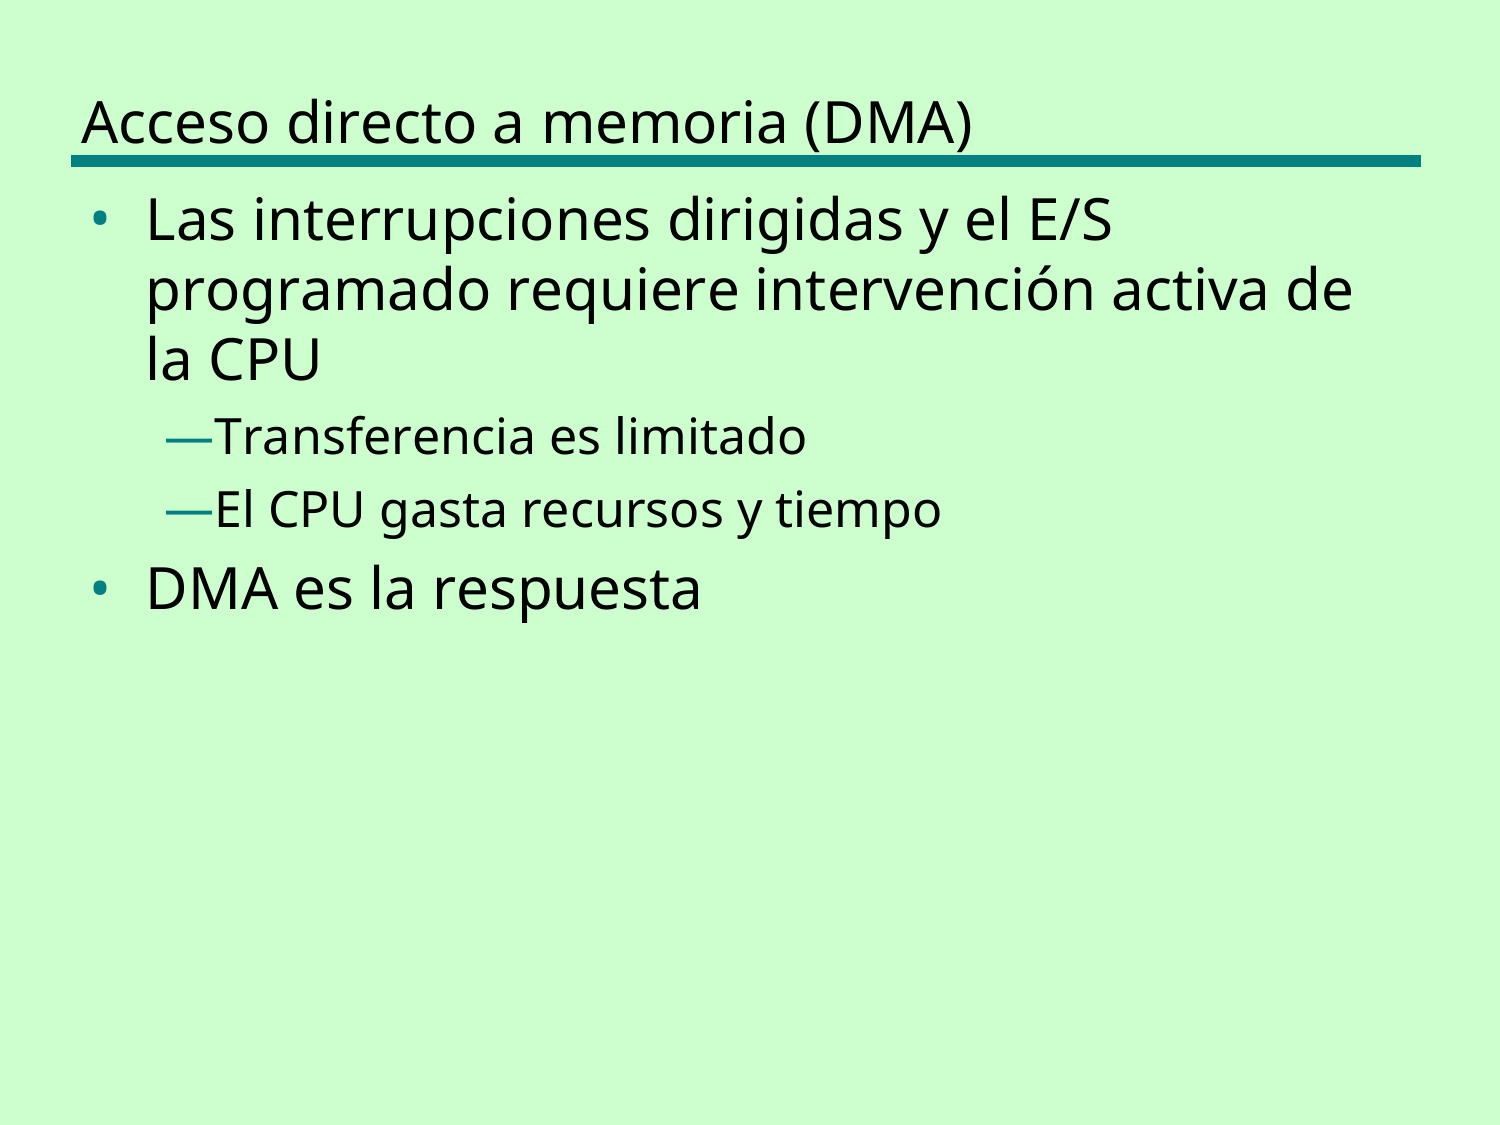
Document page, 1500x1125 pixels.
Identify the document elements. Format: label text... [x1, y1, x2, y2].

list Las interrupciones dirigidas y el E/S programado requiere intervención activa de la CPU Transferencia es limitado El CPU gasta recursos y tiempo DMA es la respuesta [74, 174, 1417, 1101]
title Acceso directo a memoria (DMA) [66, 24, 1413, 163]
